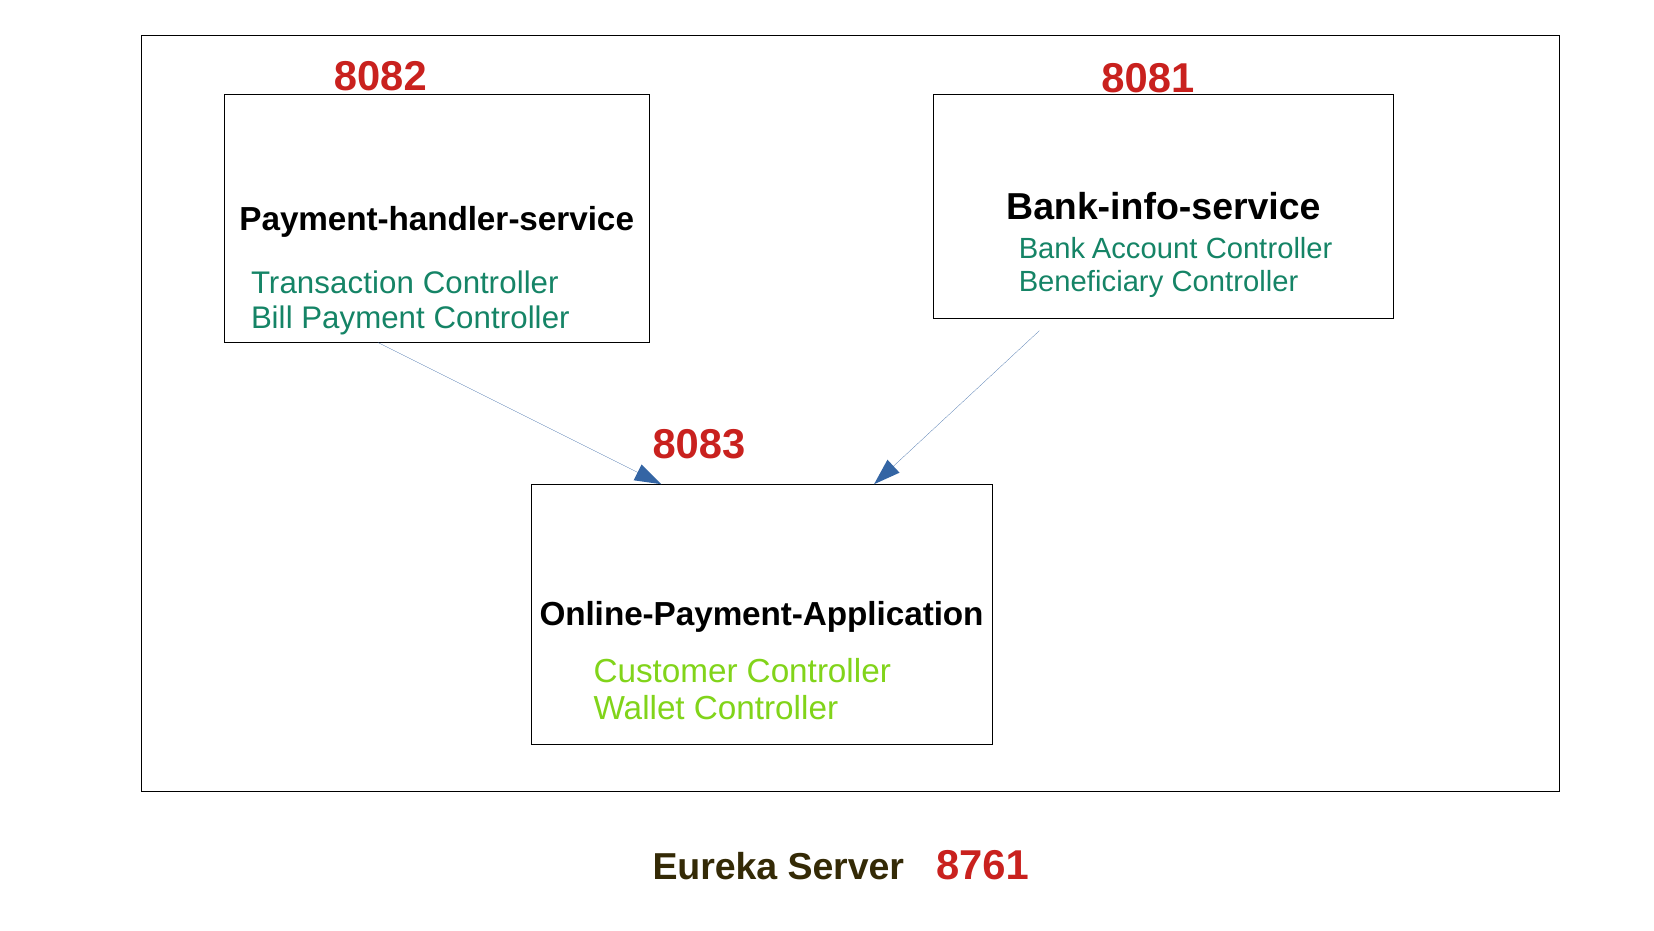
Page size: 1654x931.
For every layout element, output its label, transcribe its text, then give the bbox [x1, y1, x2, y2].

text_box Bank Account Controller Beneficiary Controller [1003, 224, 1359, 324]
text_box Transaction Controller Bill Payment Controller [236, 258, 650, 343]
text_box Eureka Server [637, 838, 921, 896]
text_box Customer Controller Wallet Controller [578, 645, 981, 735]
text_box Bank-info-service [933, 94, 1394, 319]
text_box Online-Payment-Application [531, 484, 993, 745]
text_box Payment-handler-service [224, 94, 650, 343]
text_box 8761 [921, 834, 1205, 896]
text_box 8083 [637, 413, 922, 475]
text_box 8081 [1086, 47, 1371, 109]
text_box 8082 [318, 45, 603, 107]
